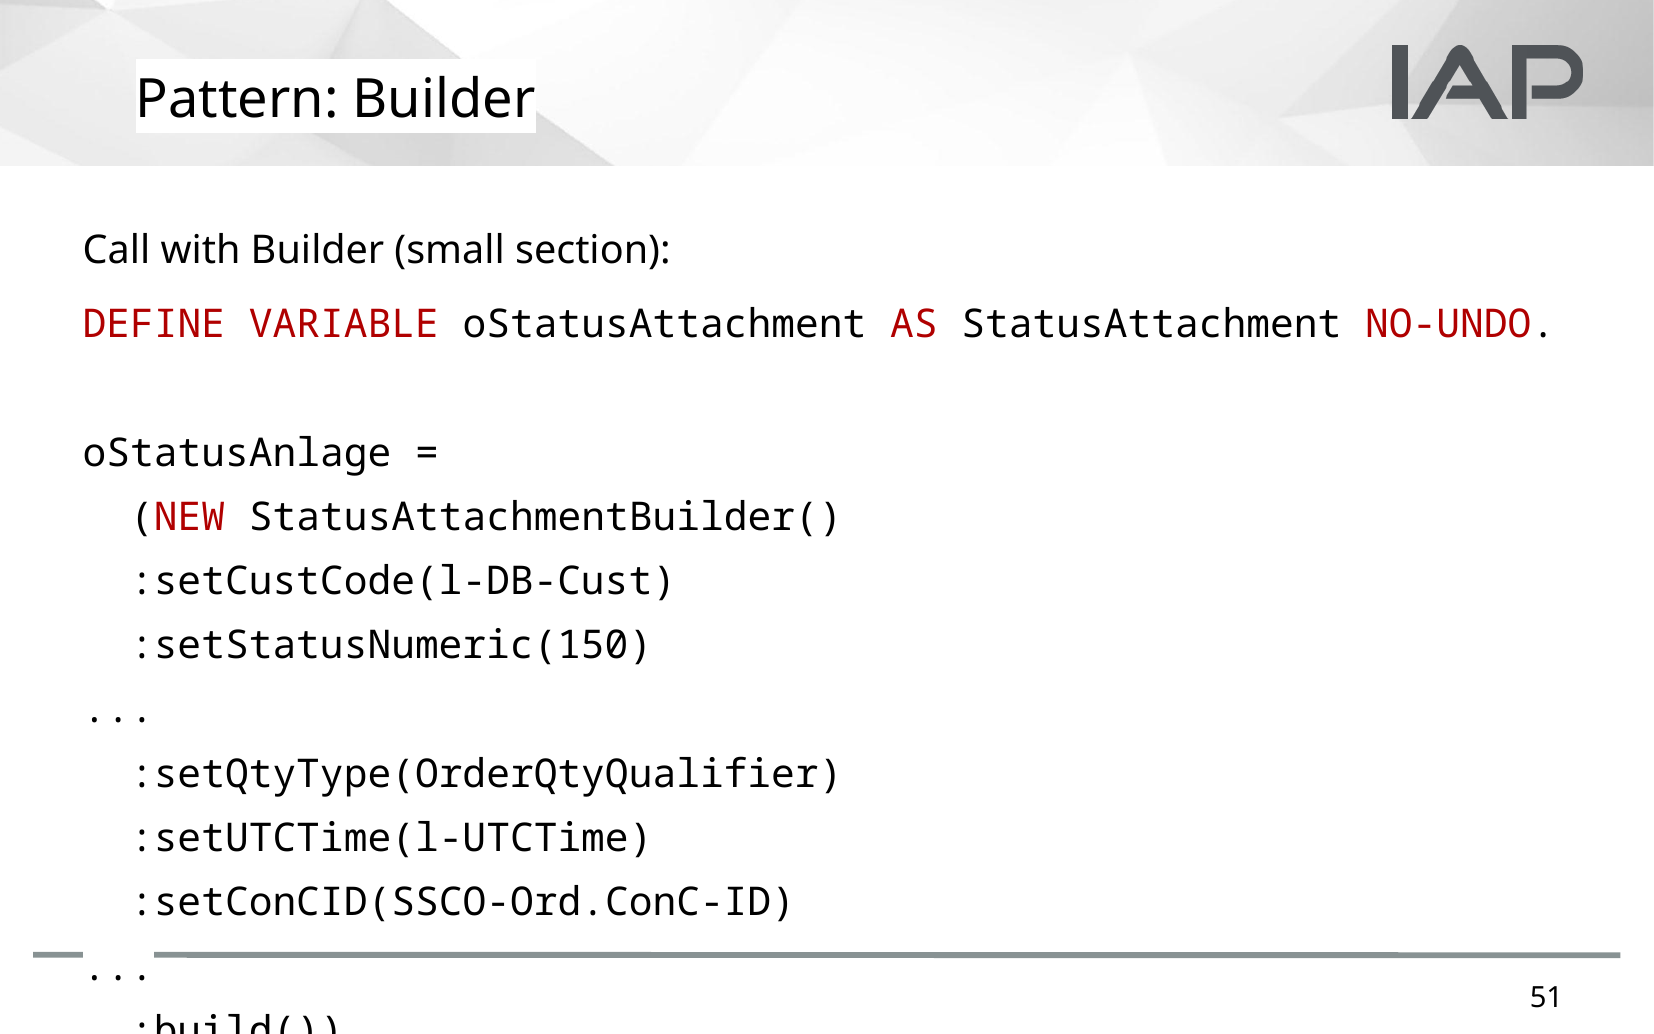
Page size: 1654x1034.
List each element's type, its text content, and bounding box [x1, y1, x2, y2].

list DEFINE VARIABLE oStatusAttachment AS StatusAttachment NO-UNDO. oStatusAnlage = (NEW StatusAttachmentBuilder() :setCustCode(l-DB-Cust) :setStatusNumeric(150) ... :setQtyType(OrderQtyQualifier) :setUTCTime(l-UTCTime) :setConCID(SSCO-Ord.ConC-ID) ... :build()). [82, 295, 1571, 922]
picture [0, 0, 1654, 166]
title Pattern: Builder [135, 41, 1264, 152]
list Call with Builder (small section): [82, 221, 1571, 295]
